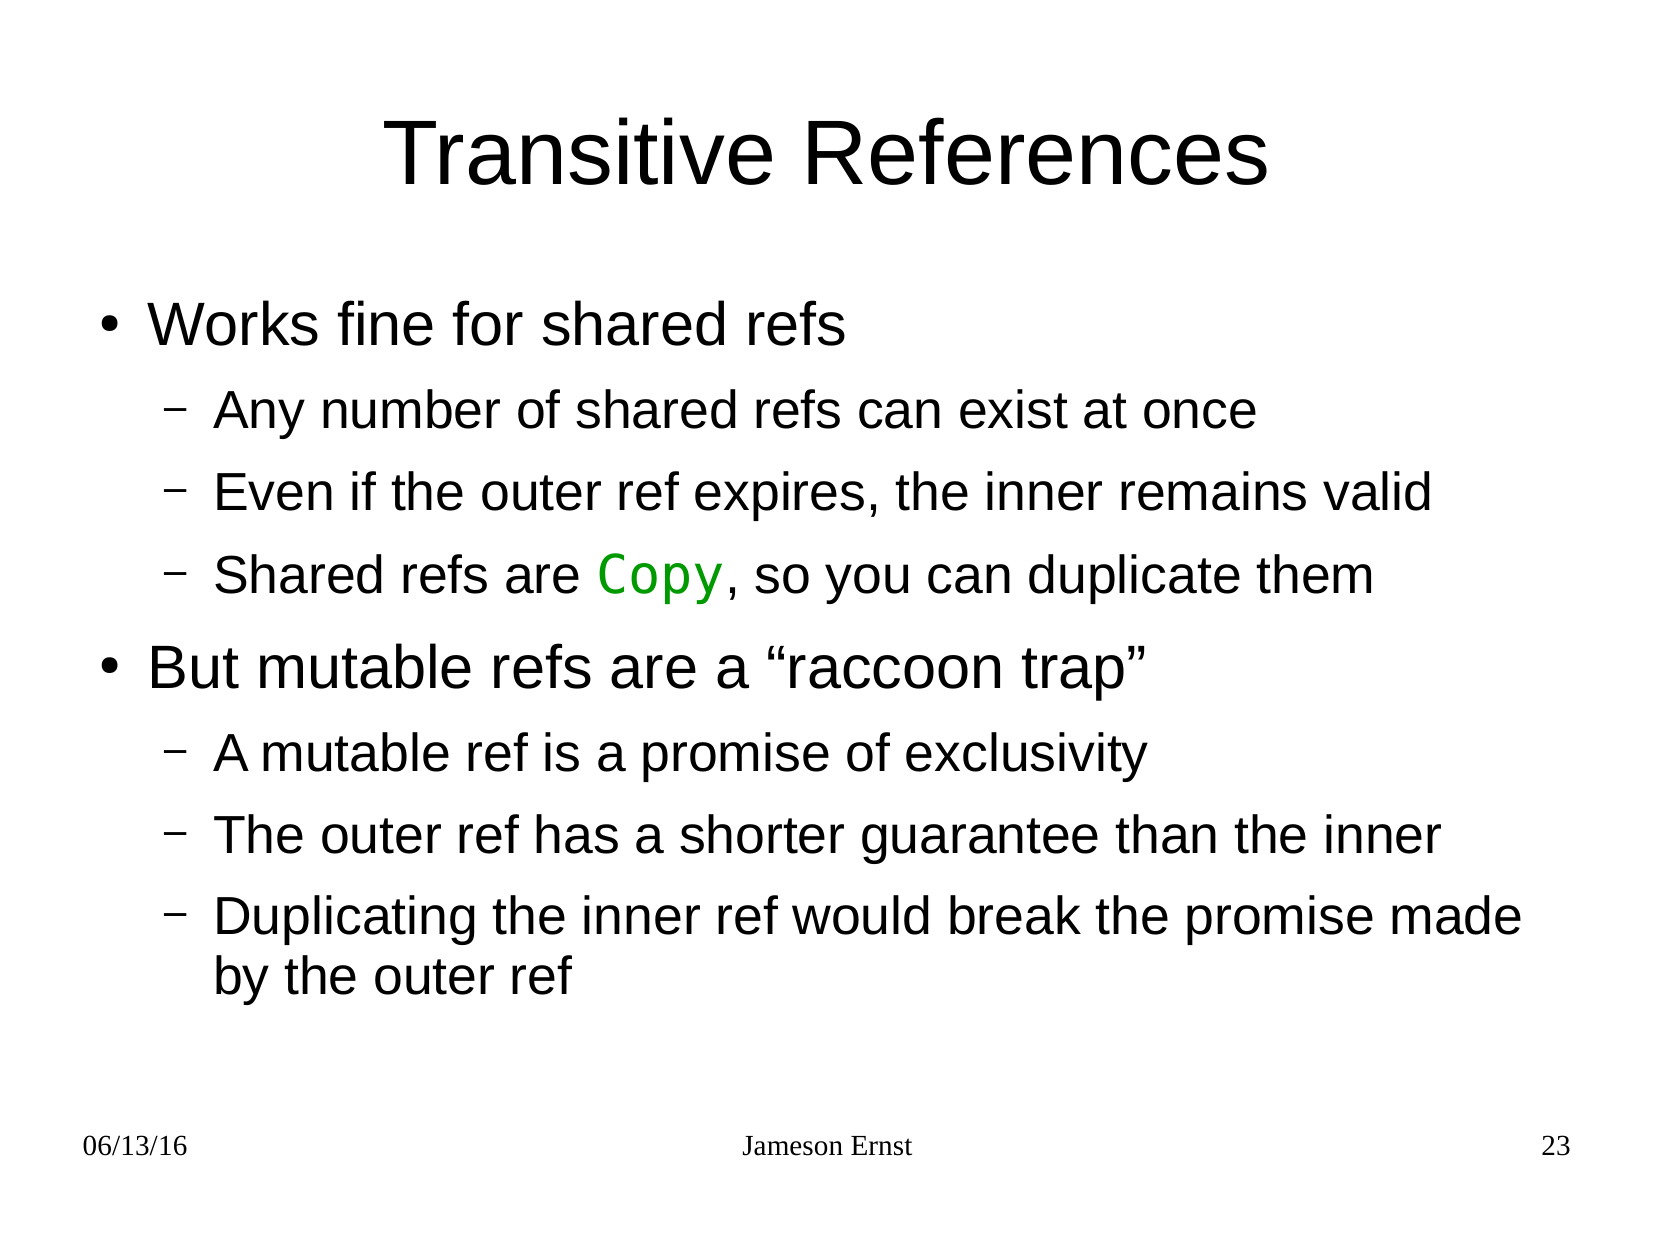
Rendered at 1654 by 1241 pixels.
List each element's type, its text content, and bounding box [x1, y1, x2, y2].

list Works fine for shared refs Any number of shared refs can exist at once Even if the outer ref expires, the inner remains valid Shared refs are Copy, so you can duplicate them But mutable refs are a “raccoon trap” A mutable ref is a promise of exclusivity The outer ref has a shorter guarantee than the inner Duplicating the inner ref would break the promise made by the outer ref [82, 290, 1571, 1010]
title Transitive References [82, 49, 1571, 257]
